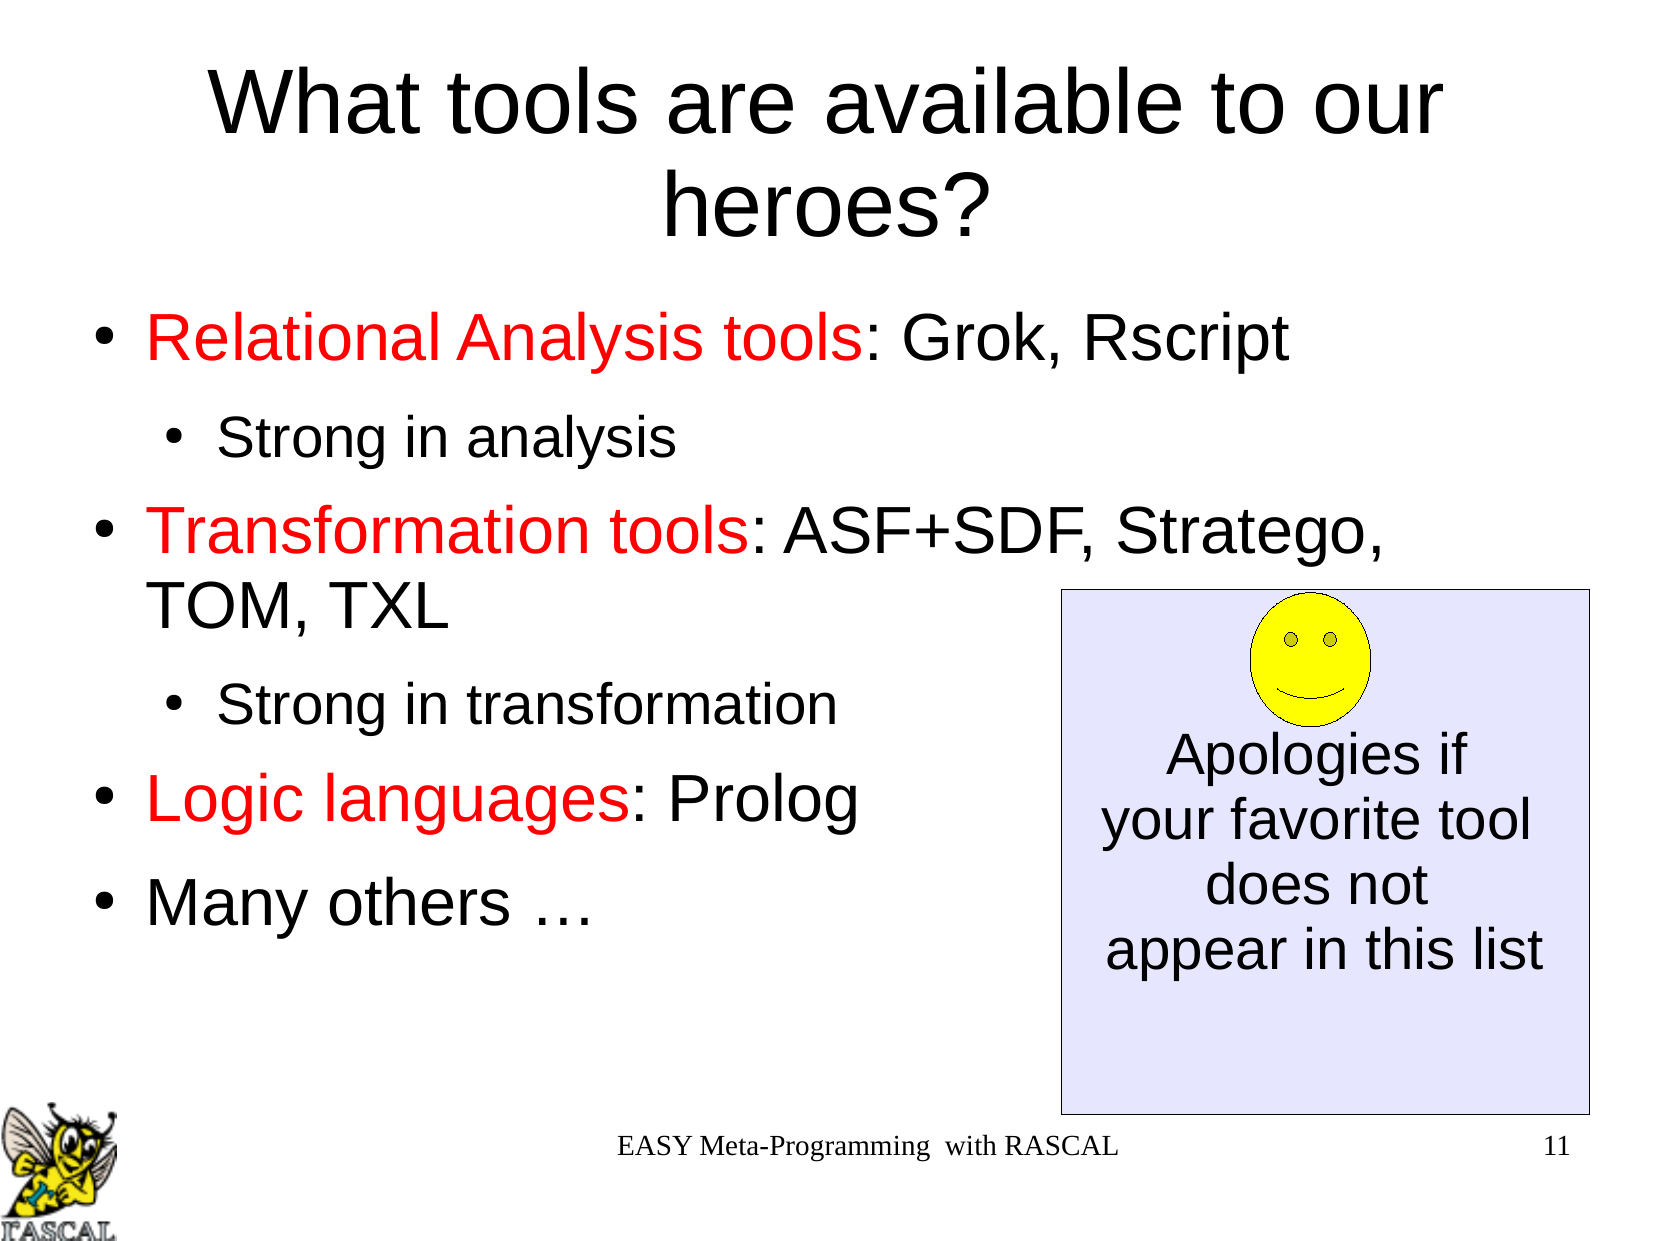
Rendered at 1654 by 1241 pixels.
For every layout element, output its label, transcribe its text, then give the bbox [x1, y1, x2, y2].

text_box [1250, 592, 1371, 727]
picture [0, 1102, 117, 1241]
list Relational Analysis tools: Grok, Rscript Strong in analysis Transformation tools: ASF+SDF, Stratego, TOM, TXL Strong in transformation Logic languages: Prolog Many others … [75, 300, 1564, 1119]
title What tools are available to our heroes? [82, 49, 1571, 257]
text_box Apologies if your favorite tool does not appear in this list [1061, 589, 1590, 1115]
